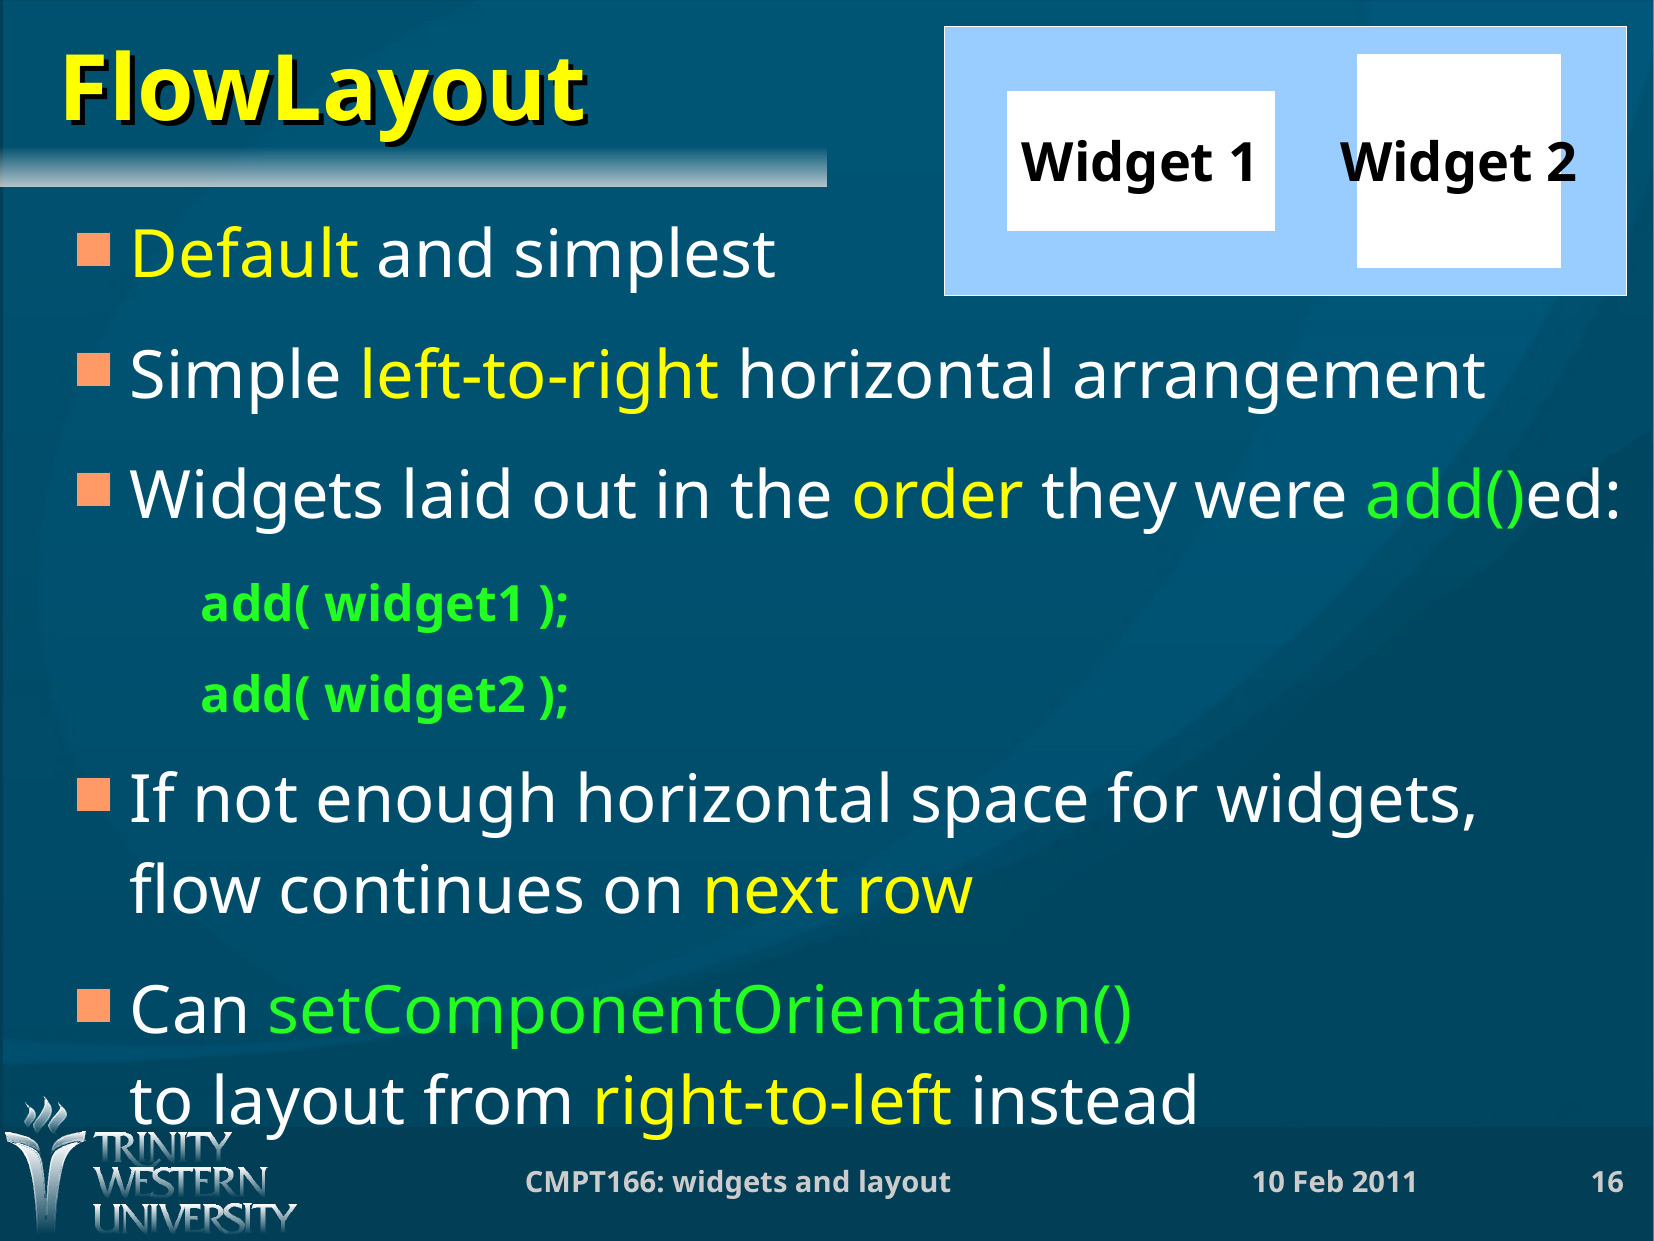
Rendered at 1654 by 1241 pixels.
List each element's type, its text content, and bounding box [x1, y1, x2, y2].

text_box [944, 26, 1627, 296]
picture [38, 1227, 54, 1232]
list Event classes are in package java.awt.event e.g., the ActionListener interface uses the actionPerformed() method on an ActionEvent object [0, 154, 827, 158]
list Default and simplest Simple left-to-right horizontal arrangement Widgets laid out in the order they were add()ed: add( widget1 ); add( widget2 ); If not enough horizontal space for widgets, flow continues on next row Can setComponentOrientation() to layout from right-to-left instead [59, 206, 1625, 1111]
title FlowLayout [59, 19, 1595, 148]
text_box Widget 1 [1007, 91, 1275, 231]
text_box Widget 2 [1357, 54, 1561, 268]
